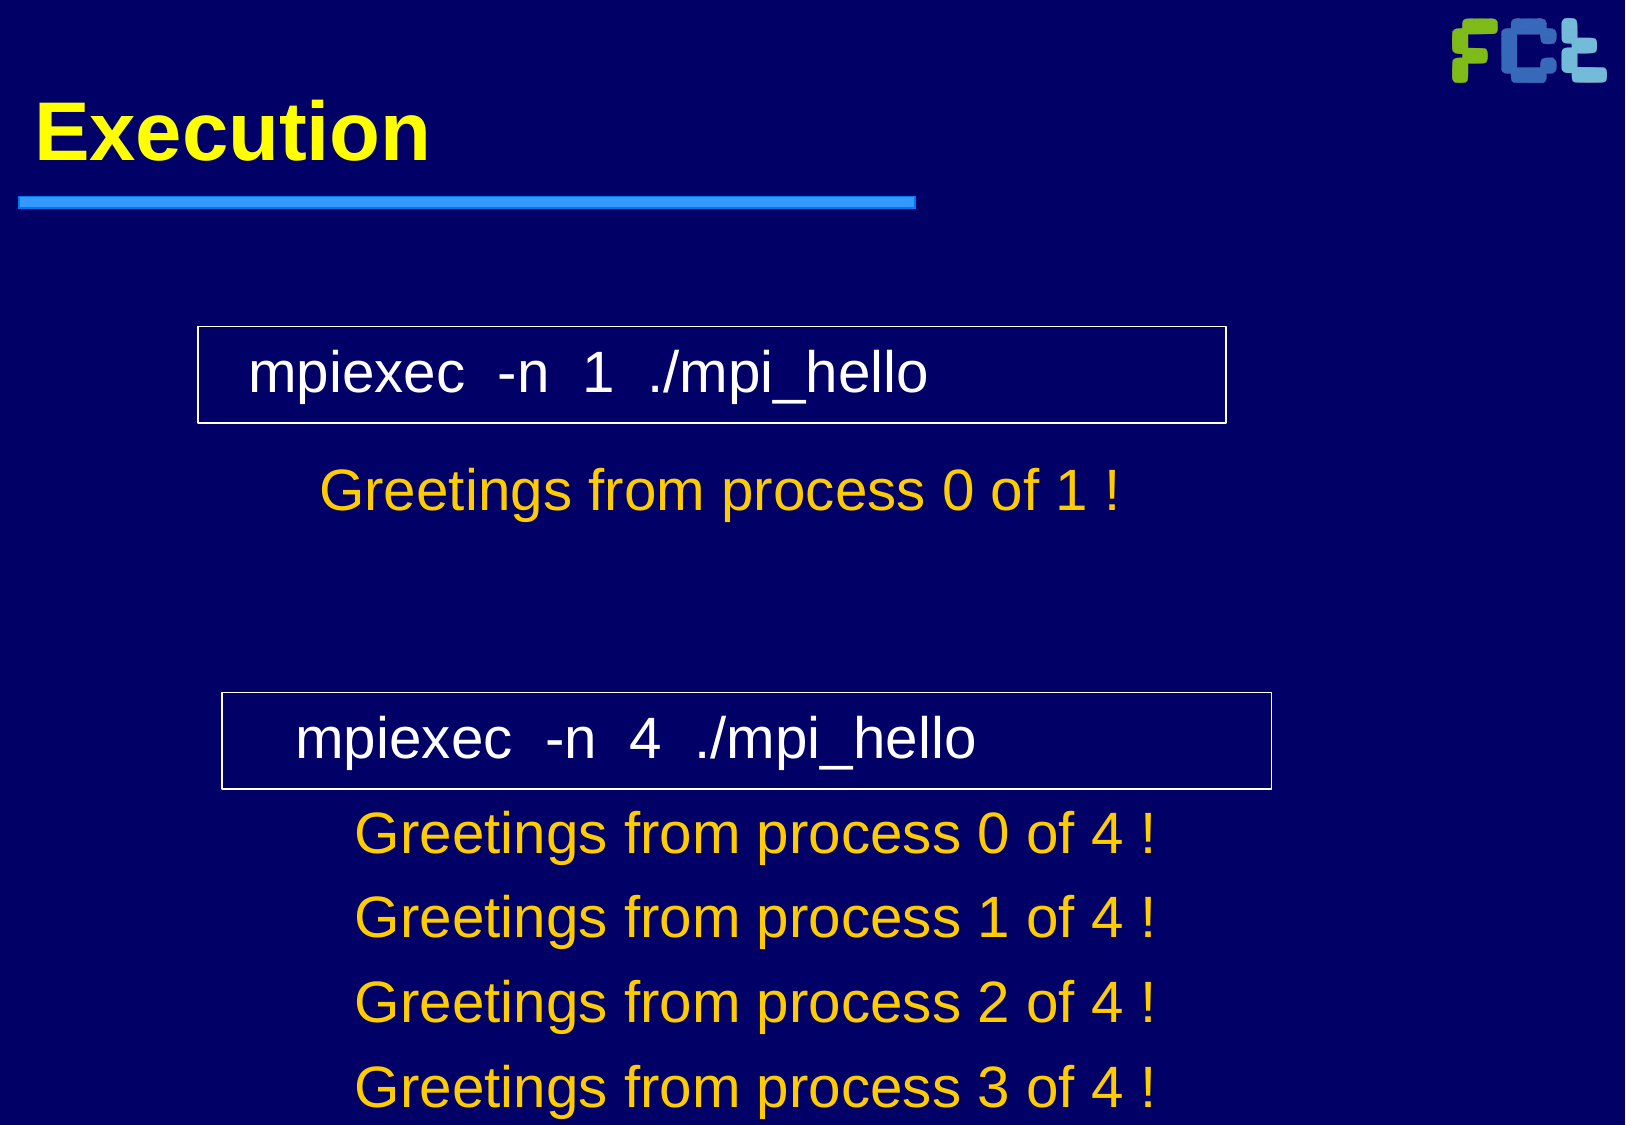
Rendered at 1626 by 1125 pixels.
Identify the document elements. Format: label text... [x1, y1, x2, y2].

text_box Greetings from process 0 of 4 ! Greetings from process 1 of 4 ! Greetings from process 2 of 4 ! Greetings from process 3 of 4 ! [340, 787, 1390, 1125]
text_box mpiexec -n 4 ./mpi_hello [280, 693, 1151, 778]
text_box Greetings from process 0 of 1 ! [304, 444, 1354, 530]
text_box mpiexec -n 1 ./mpi_hello [233, 327, 1104, 412]
title Execution [19, 7, 1606, 185]
